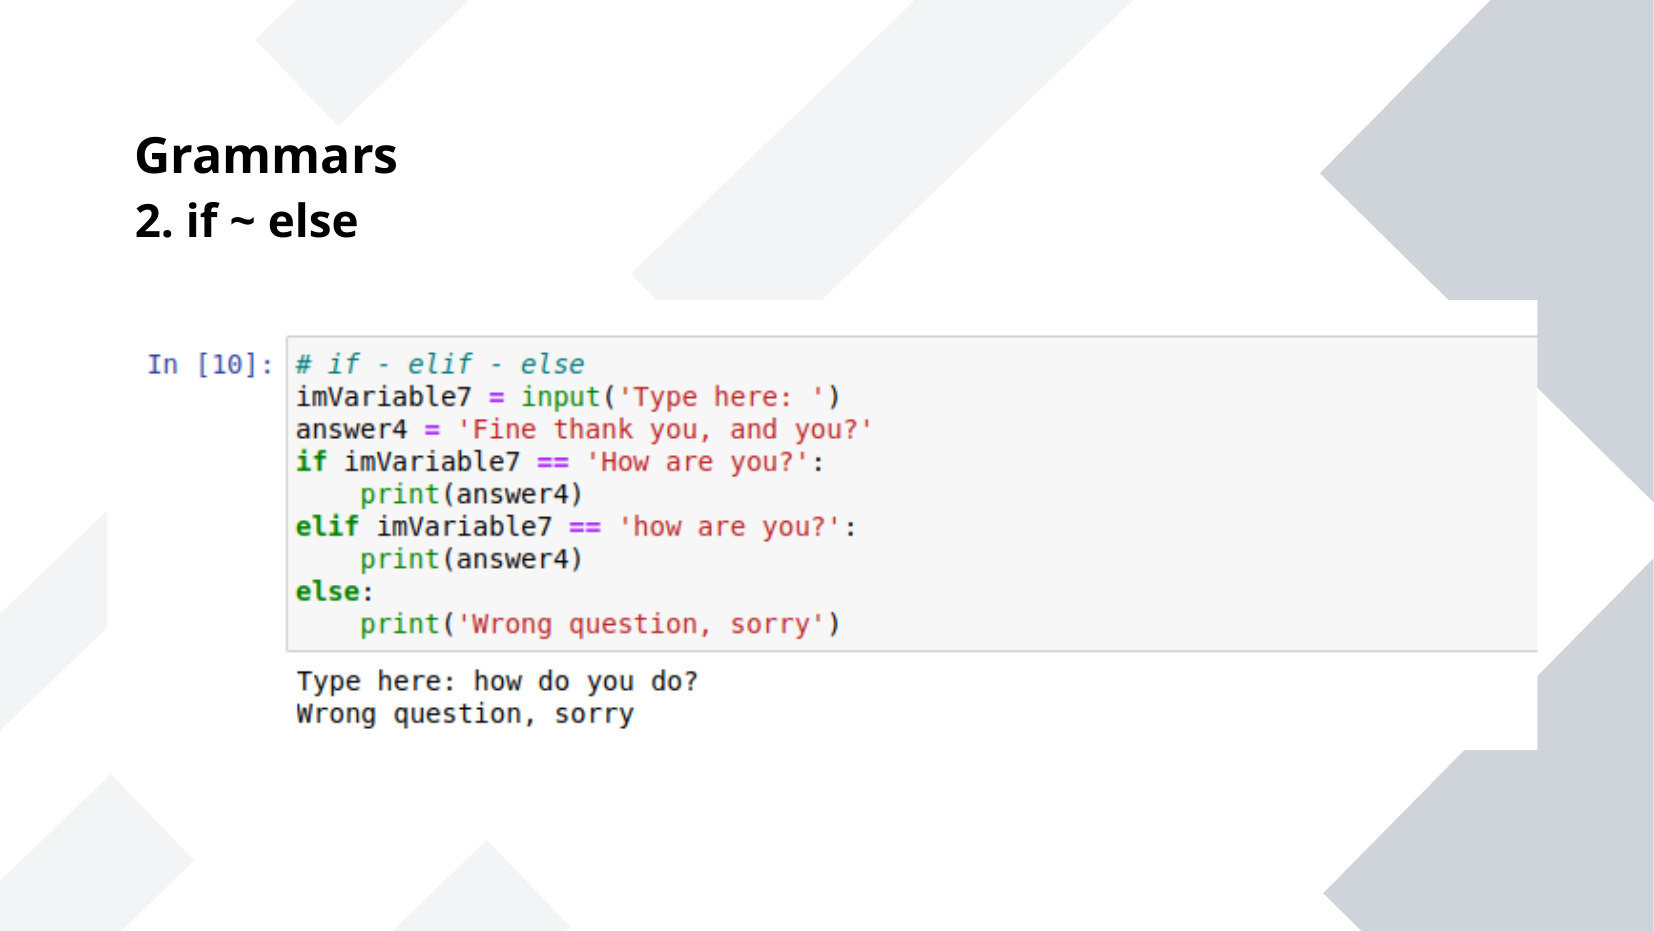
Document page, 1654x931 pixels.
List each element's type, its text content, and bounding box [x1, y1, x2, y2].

picture [107, 300, 1538, 751]
text_box Grammars 2. if ~ else [120, 112, 1163, 239]
